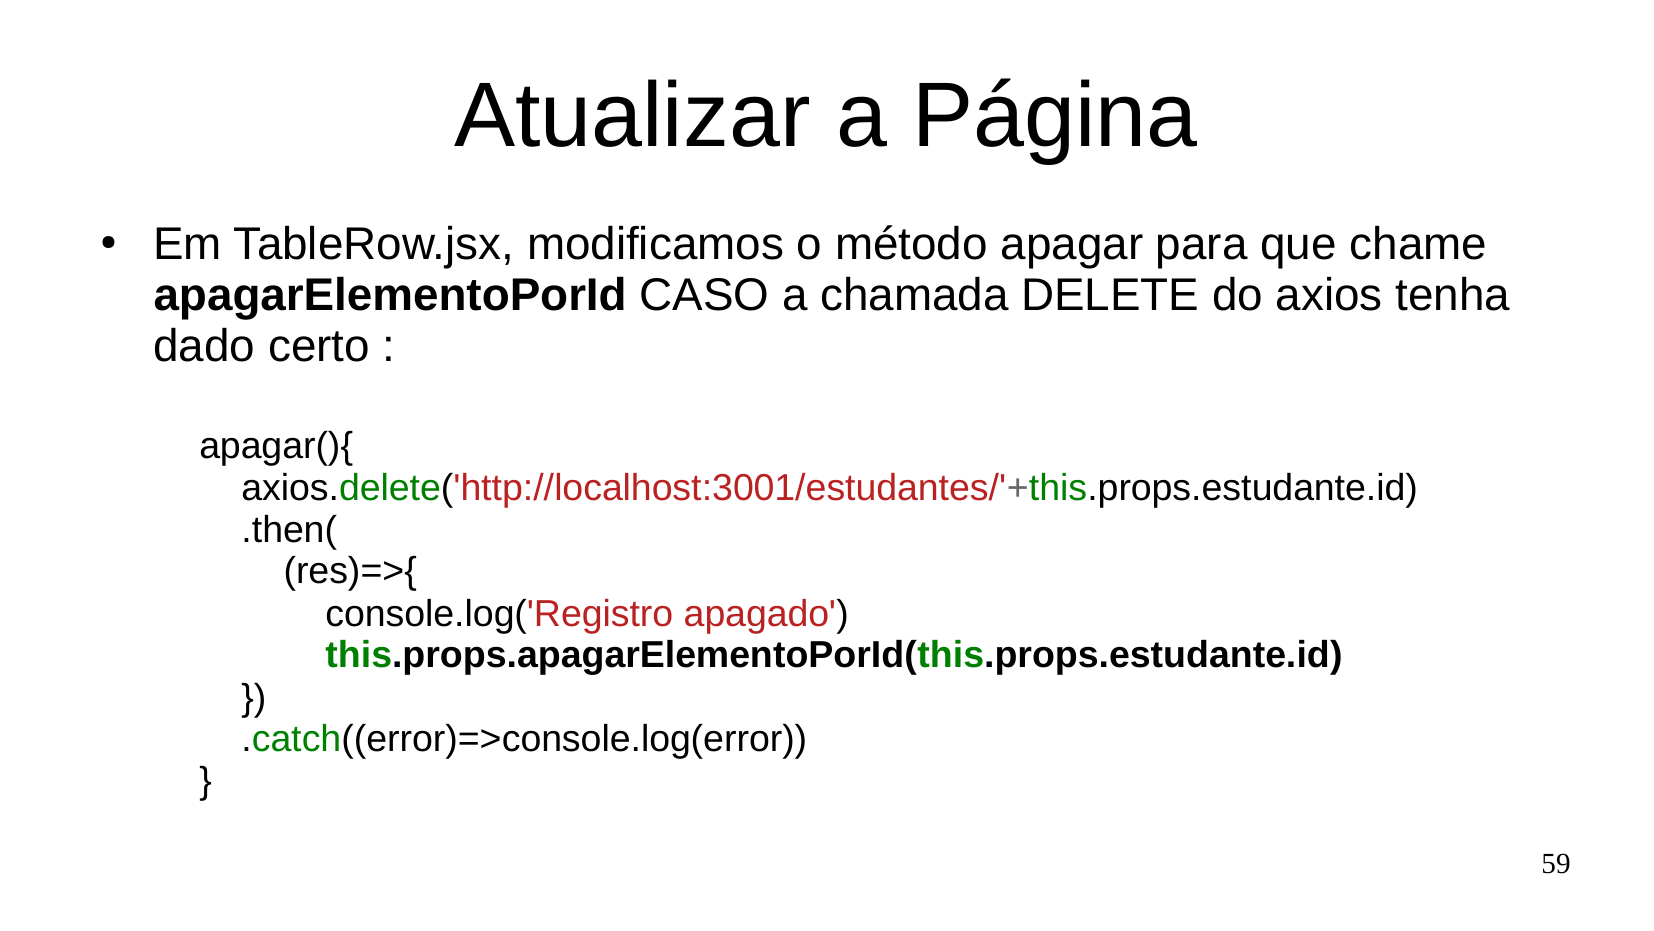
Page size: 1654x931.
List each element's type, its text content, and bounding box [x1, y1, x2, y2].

text_box apagar(){ axios.delete('http://localhost:3001/estudantes/'+this.props.estudante.id) .then( (res)=>{ console.log('Registro apagado') this.props.apagarElementoPorId(this.props.estudante.id) }) .catch((error)=>console.log(error)) } [142, 416, 1563, 852]
title Atualizar a Página [82, 37, 1571, 193]
list Em TableRow.jsx, modificamos o método apagar para que chame apagarElementoPorId CASO a chamada DELETE do axios tenha dado certo : [82, 217, 1571, 758]
